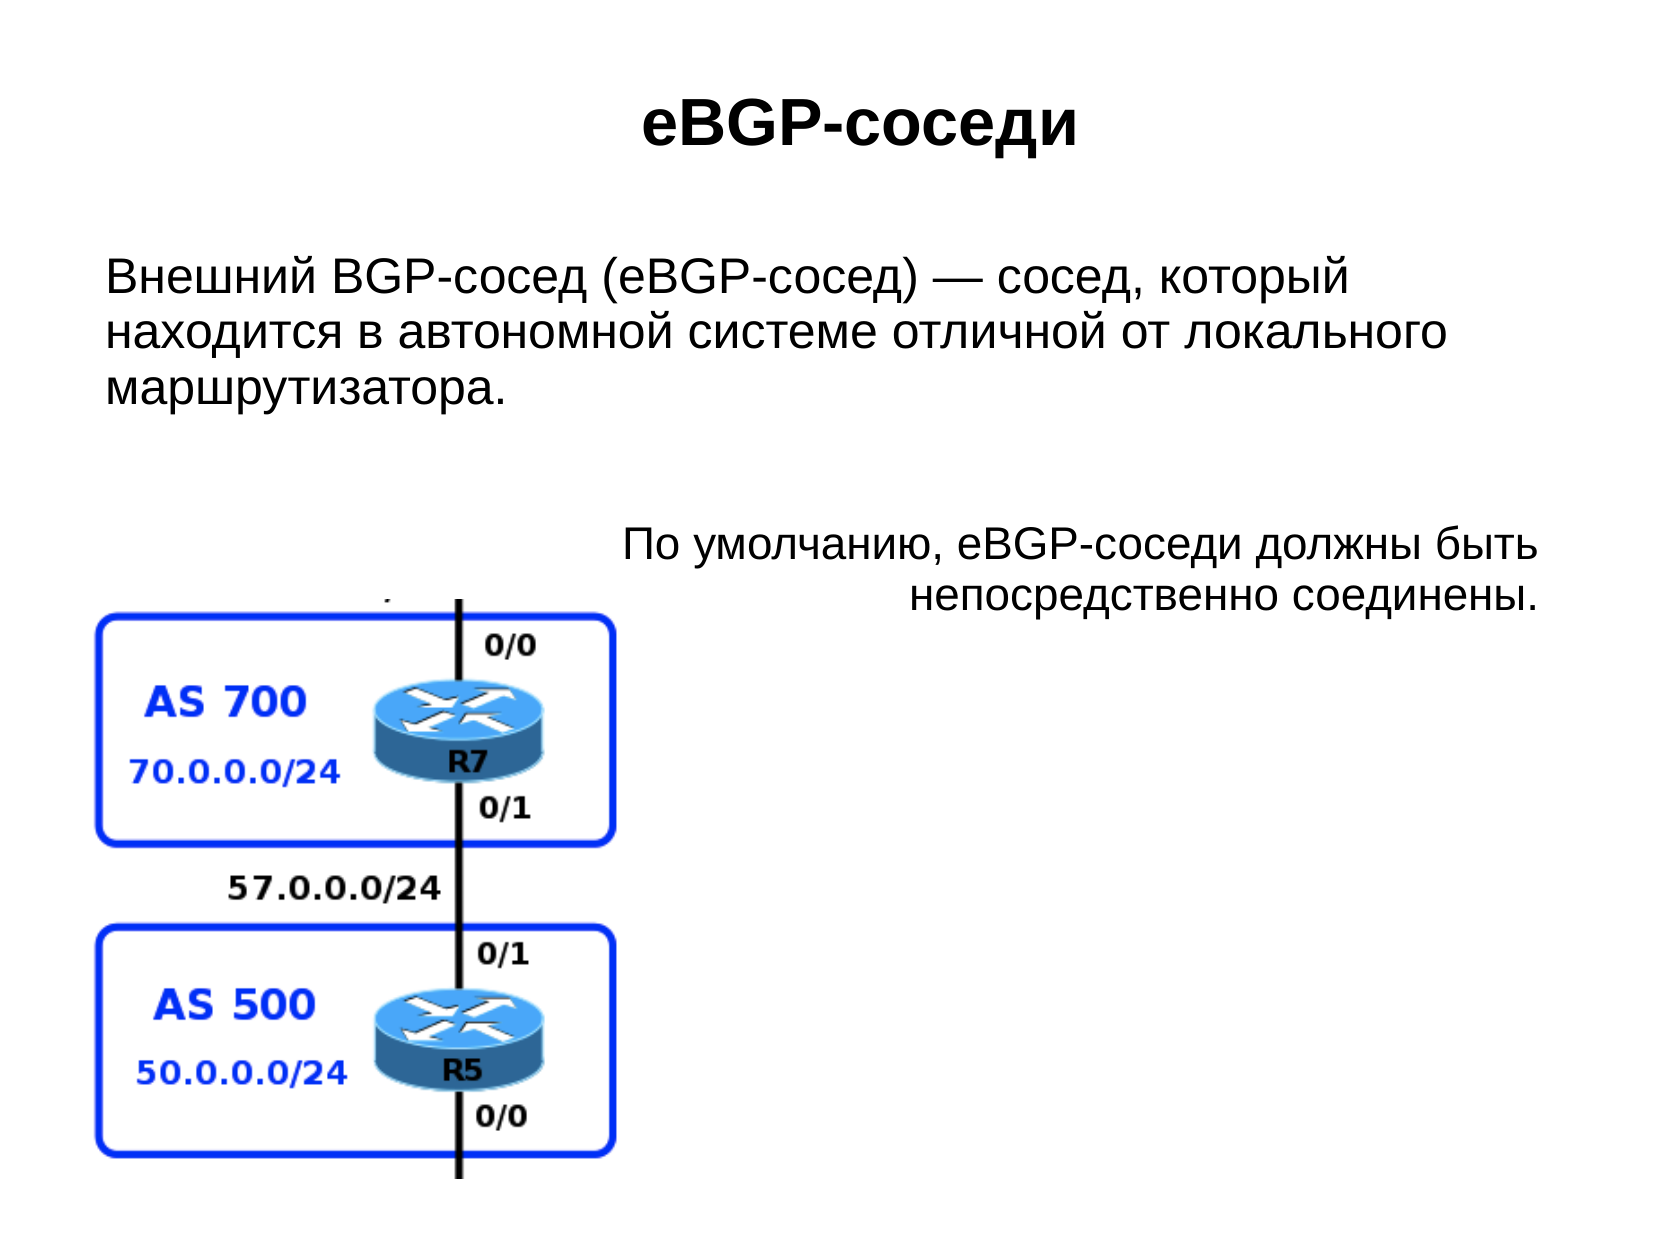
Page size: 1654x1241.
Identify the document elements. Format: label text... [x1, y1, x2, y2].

picture [37, 599, 676, 1179]
list Внешний BGP-сосед (eBGP-сосед) — сосед, который находится в автономной системе отличной от локального маршрутизатора. По умолчанию, eBGP-соседи должны быть непосредственно соединены. [105, 247, 1553, 703]
text_box eBGP-соседи [123, 41, 1598, 166]
